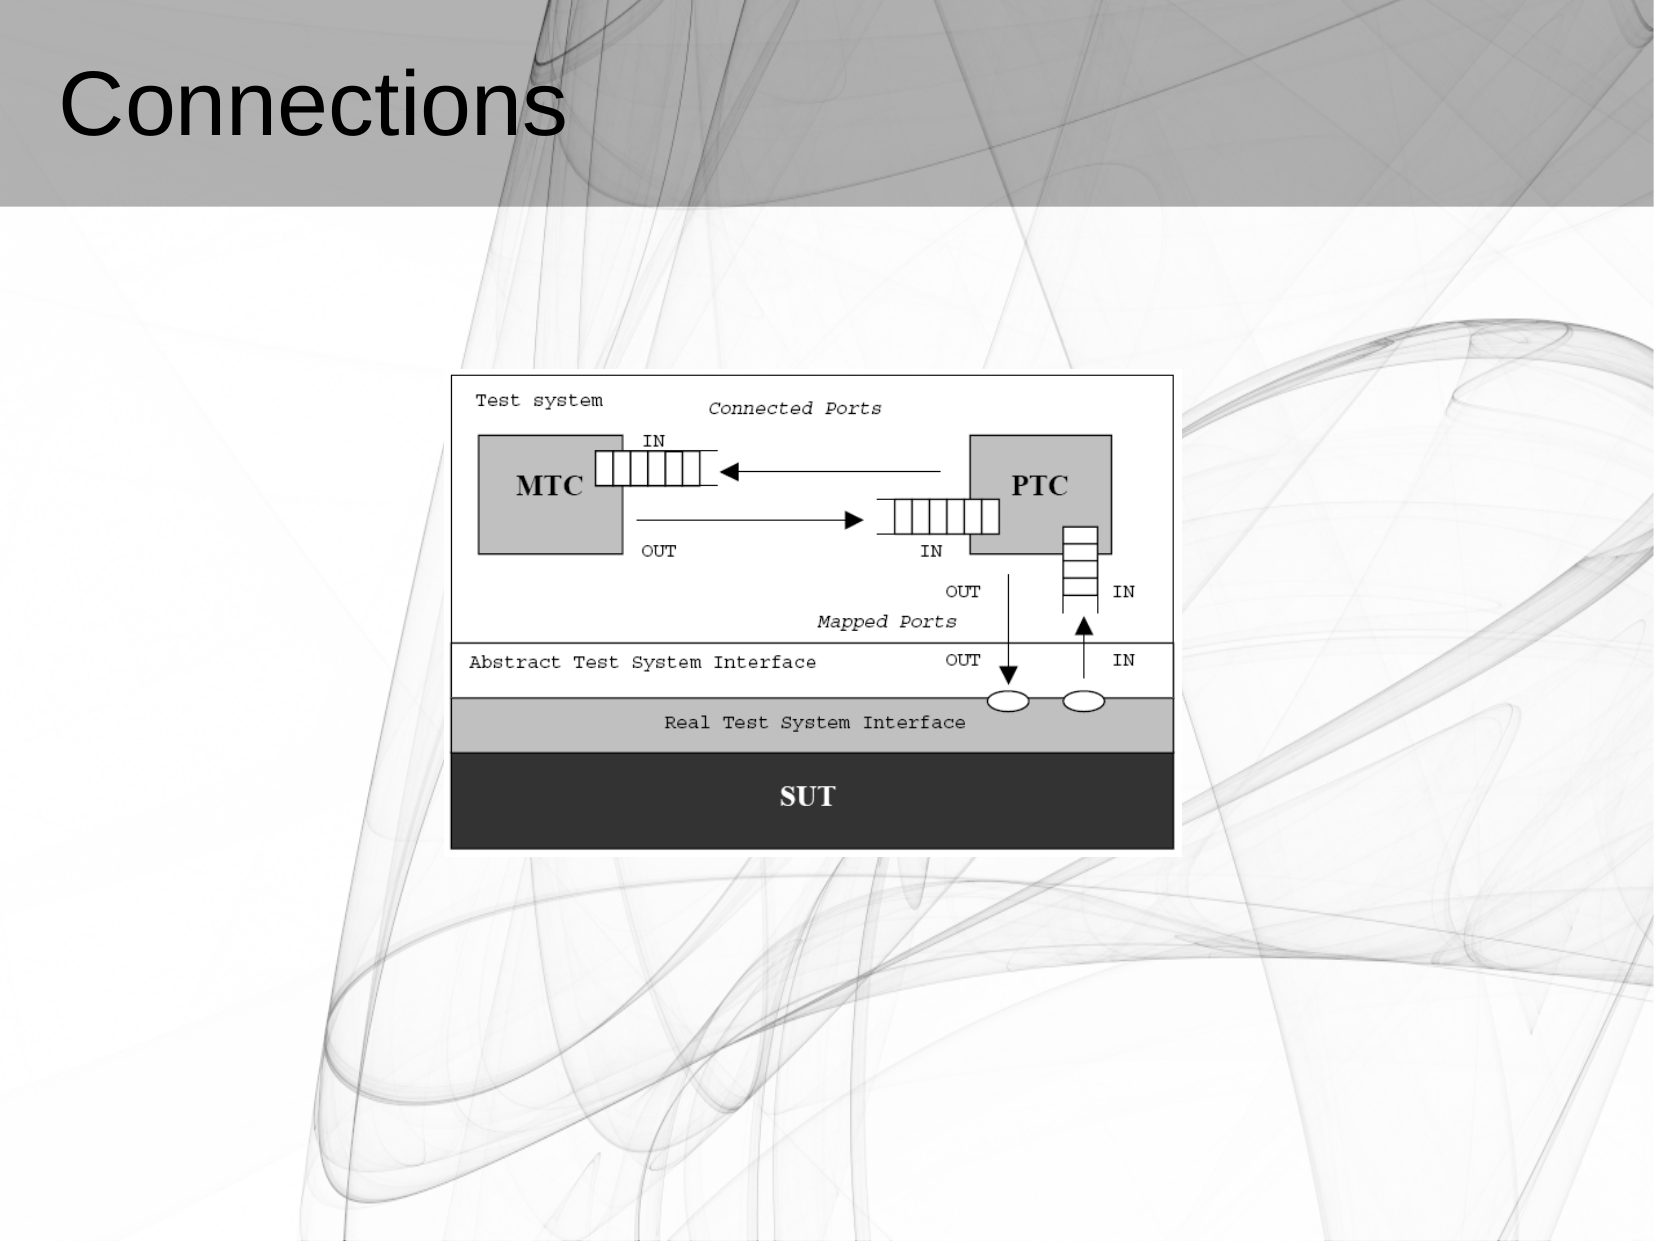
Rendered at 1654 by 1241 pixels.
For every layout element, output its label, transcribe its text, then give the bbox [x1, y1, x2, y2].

picture [444, 369, 1182, 857]
title Connections [59, 0, 1595, 208]
